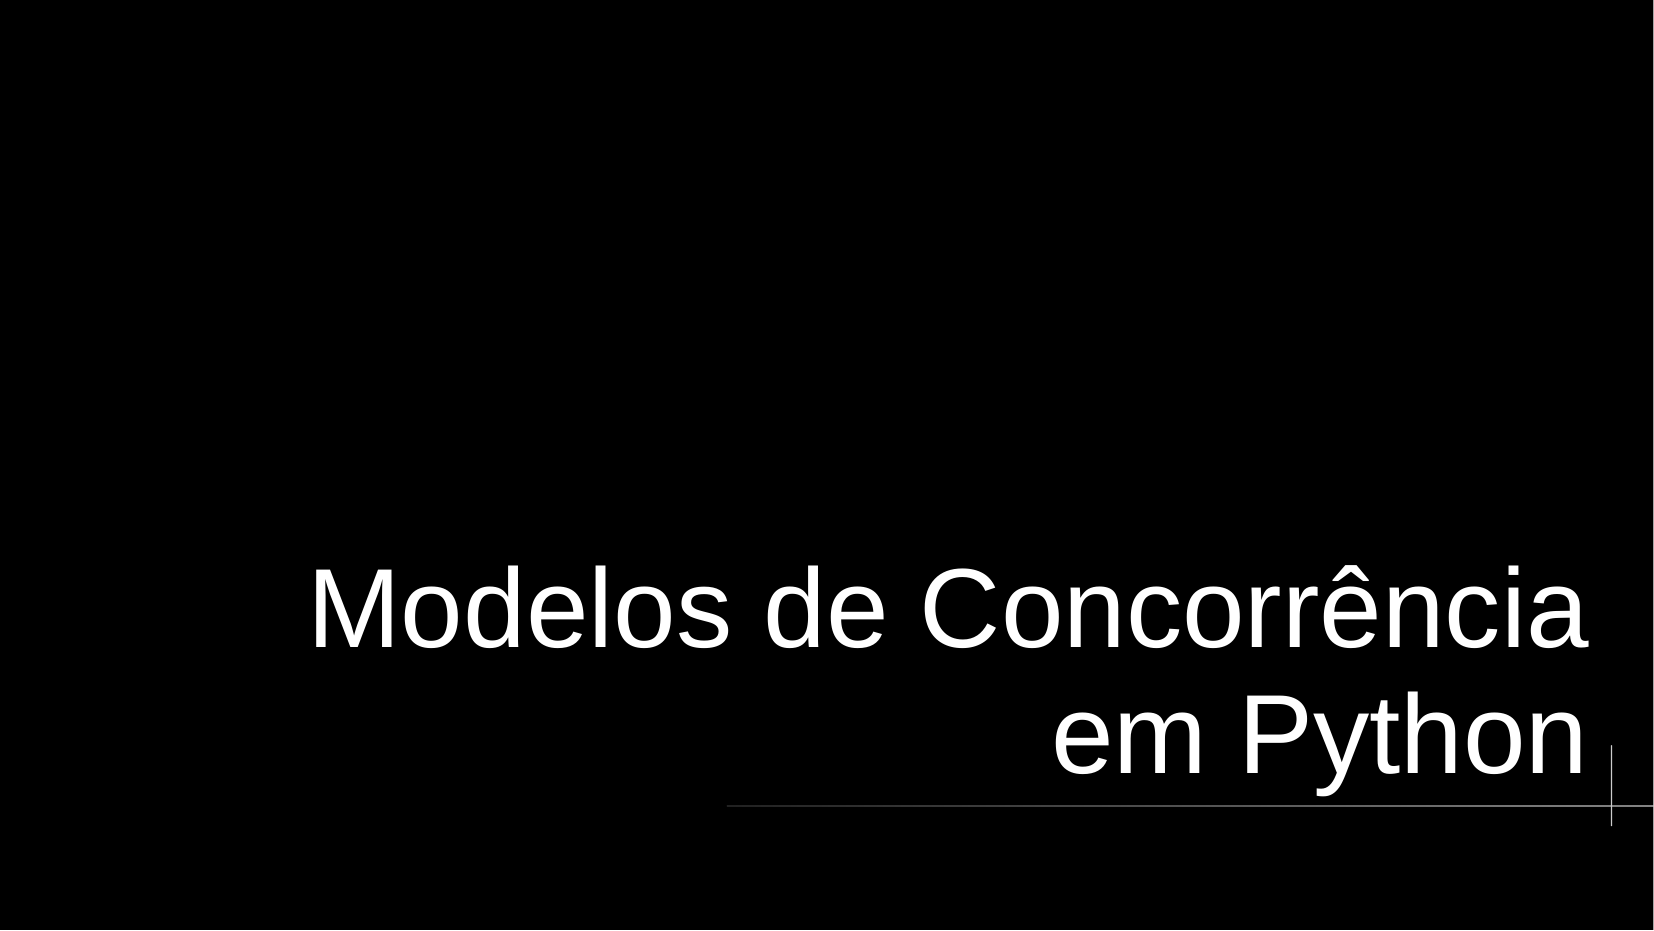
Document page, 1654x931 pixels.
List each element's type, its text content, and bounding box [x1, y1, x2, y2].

title Modelos de Concorrência em Python [112, 546, 1589, 798]
